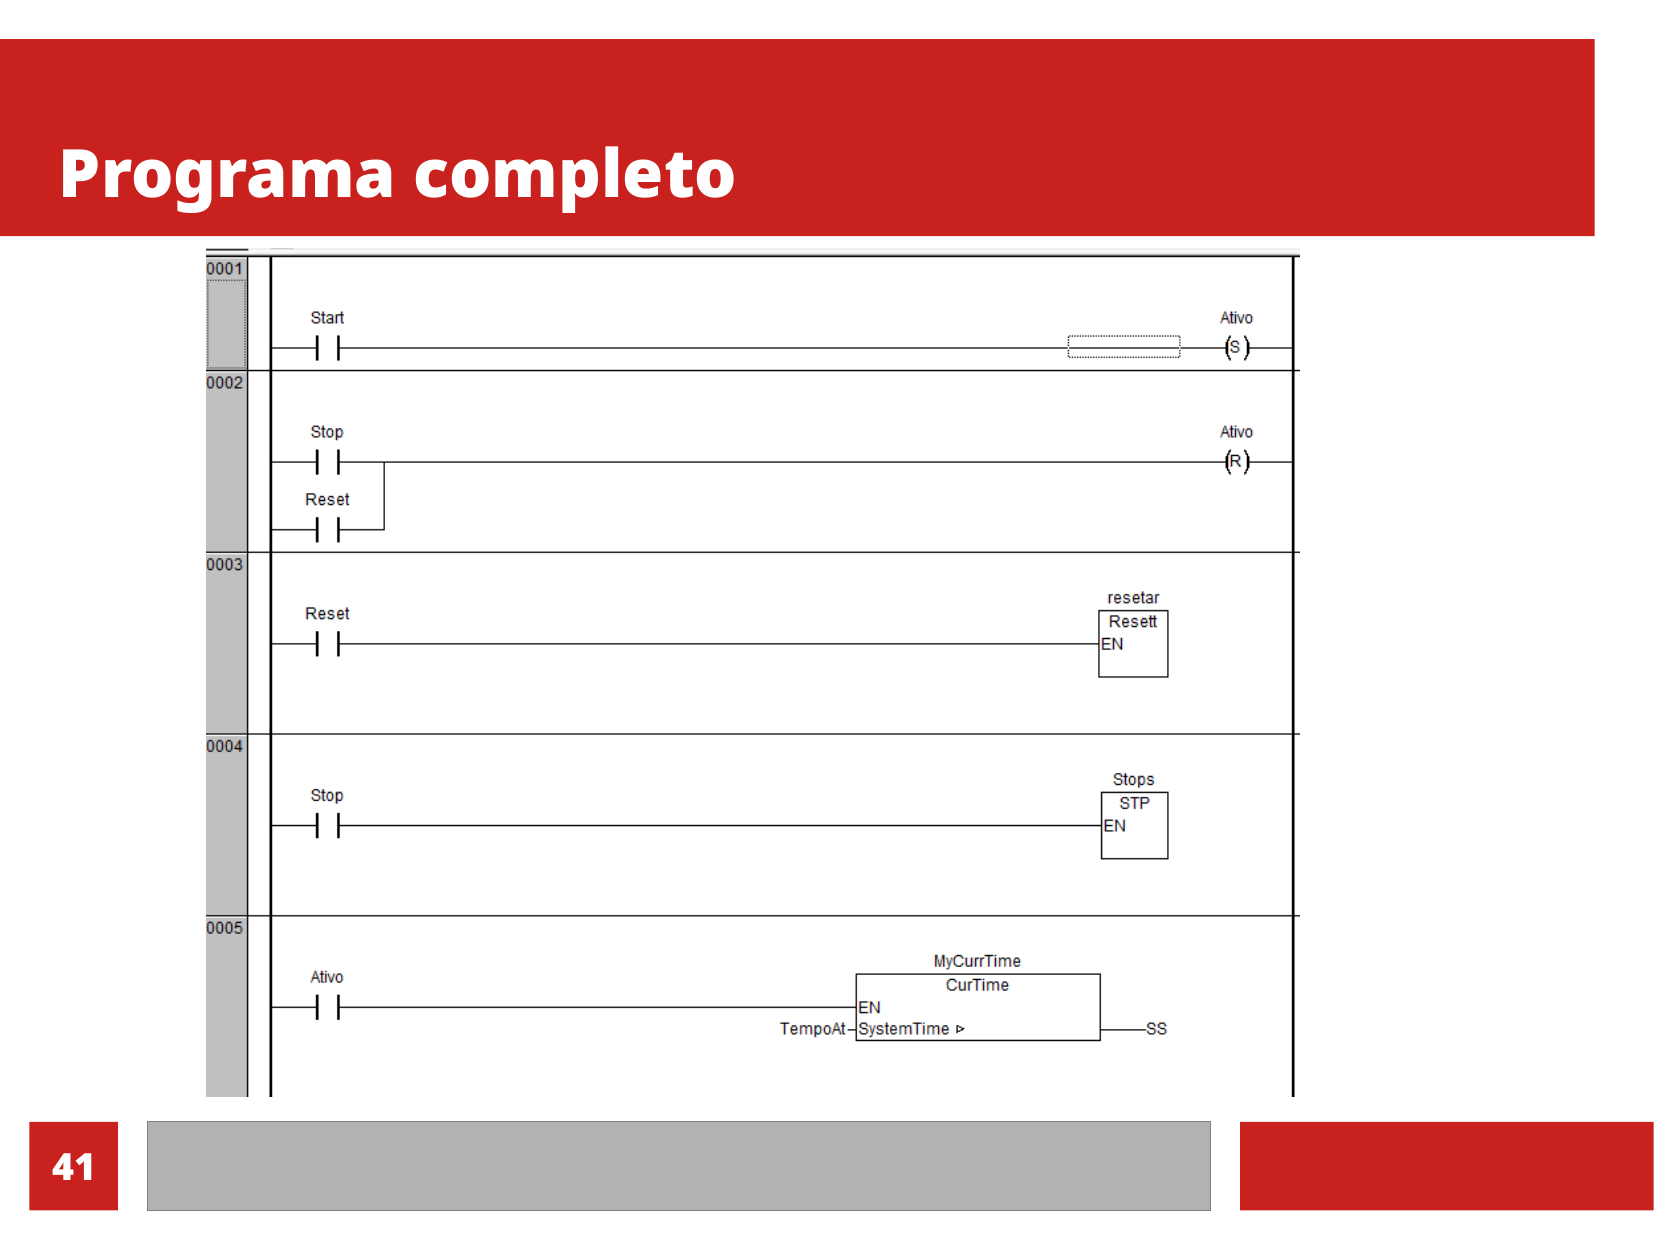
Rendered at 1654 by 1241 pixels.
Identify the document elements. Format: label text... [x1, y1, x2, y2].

title Programa completo [58, 58, 1595, 217]
picture [206, 248, 1300, 1097]
